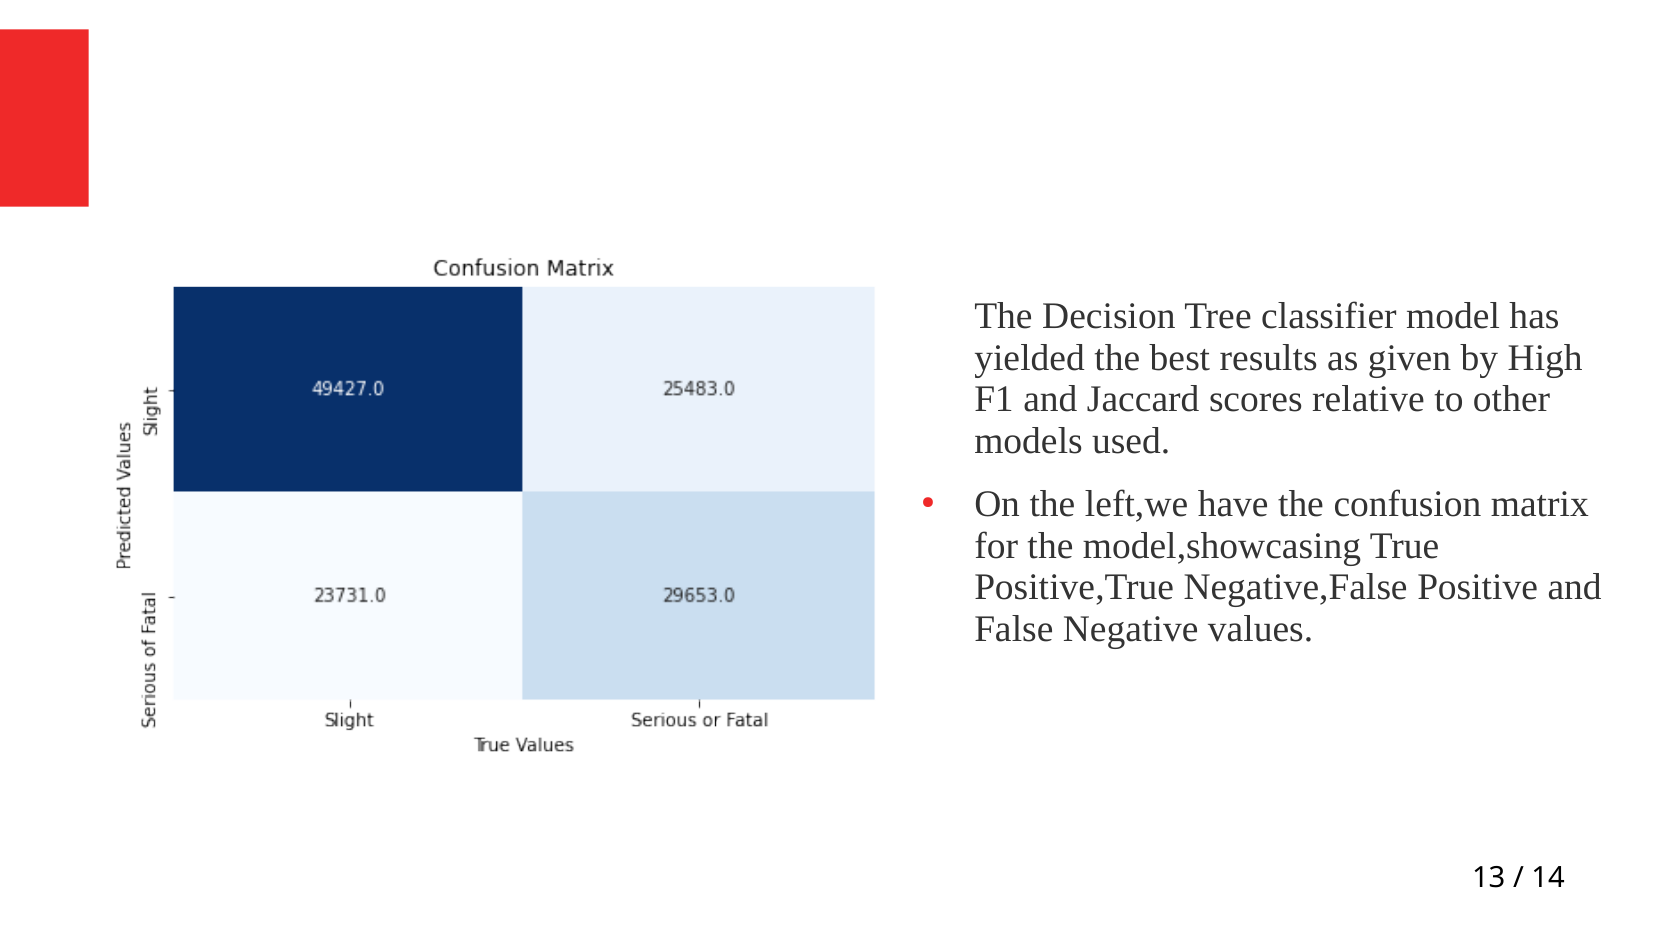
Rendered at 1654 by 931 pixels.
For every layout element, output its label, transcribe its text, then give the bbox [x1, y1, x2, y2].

list The Decision Tree classifier model has yielded the best results as given by High F1 and Jaccard scores relative to other models used. On the left,we have the confusion matrix for the model,showcasing True Positive,True Negative,False Positive and False Negative values. [903, 295, 1625, 857]
picture [106, 246, 886, 768]
